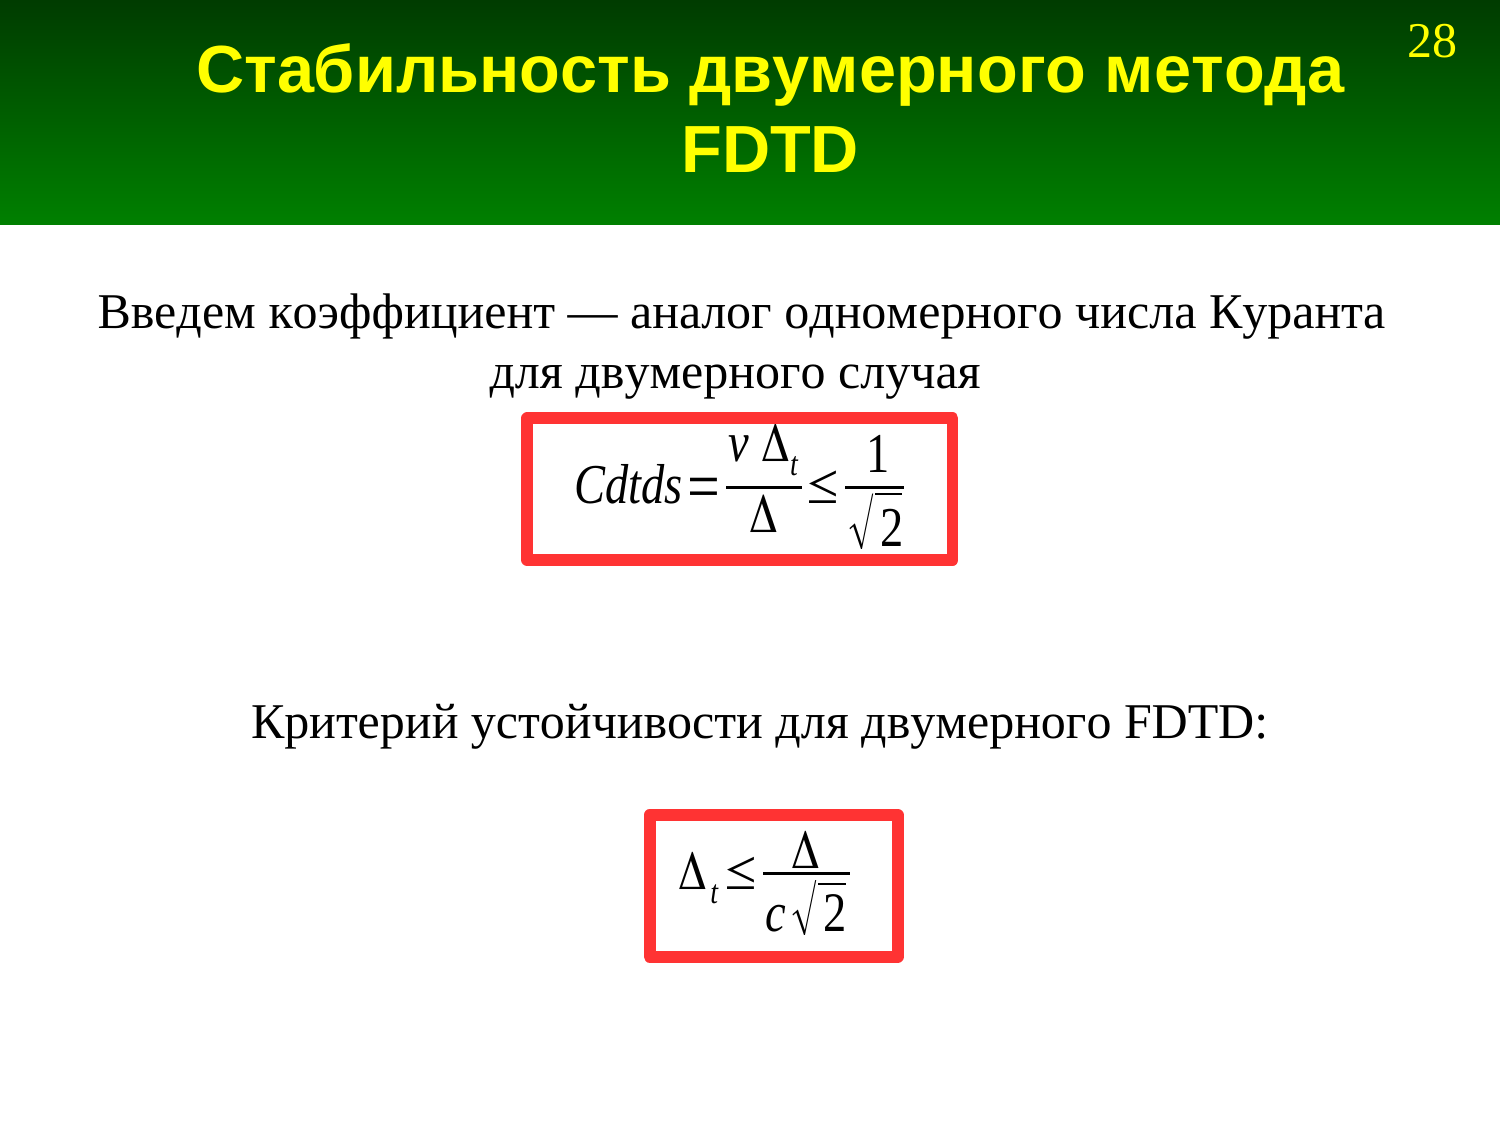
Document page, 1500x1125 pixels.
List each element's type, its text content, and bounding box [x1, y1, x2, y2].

chart [666, 826, 863, 946]
text_box Критерий устойчивости для двумерного FDTD: [236, 681, 1284, 756]
text_box Введем коэффициент — аналог одномерного числа Куранта для двумерного случая [82, 271, 1401, 407]
title Стабильность двумерного метода FDTD [100, 7, 1441, 204]
chart [562, 424, 919, 554]
